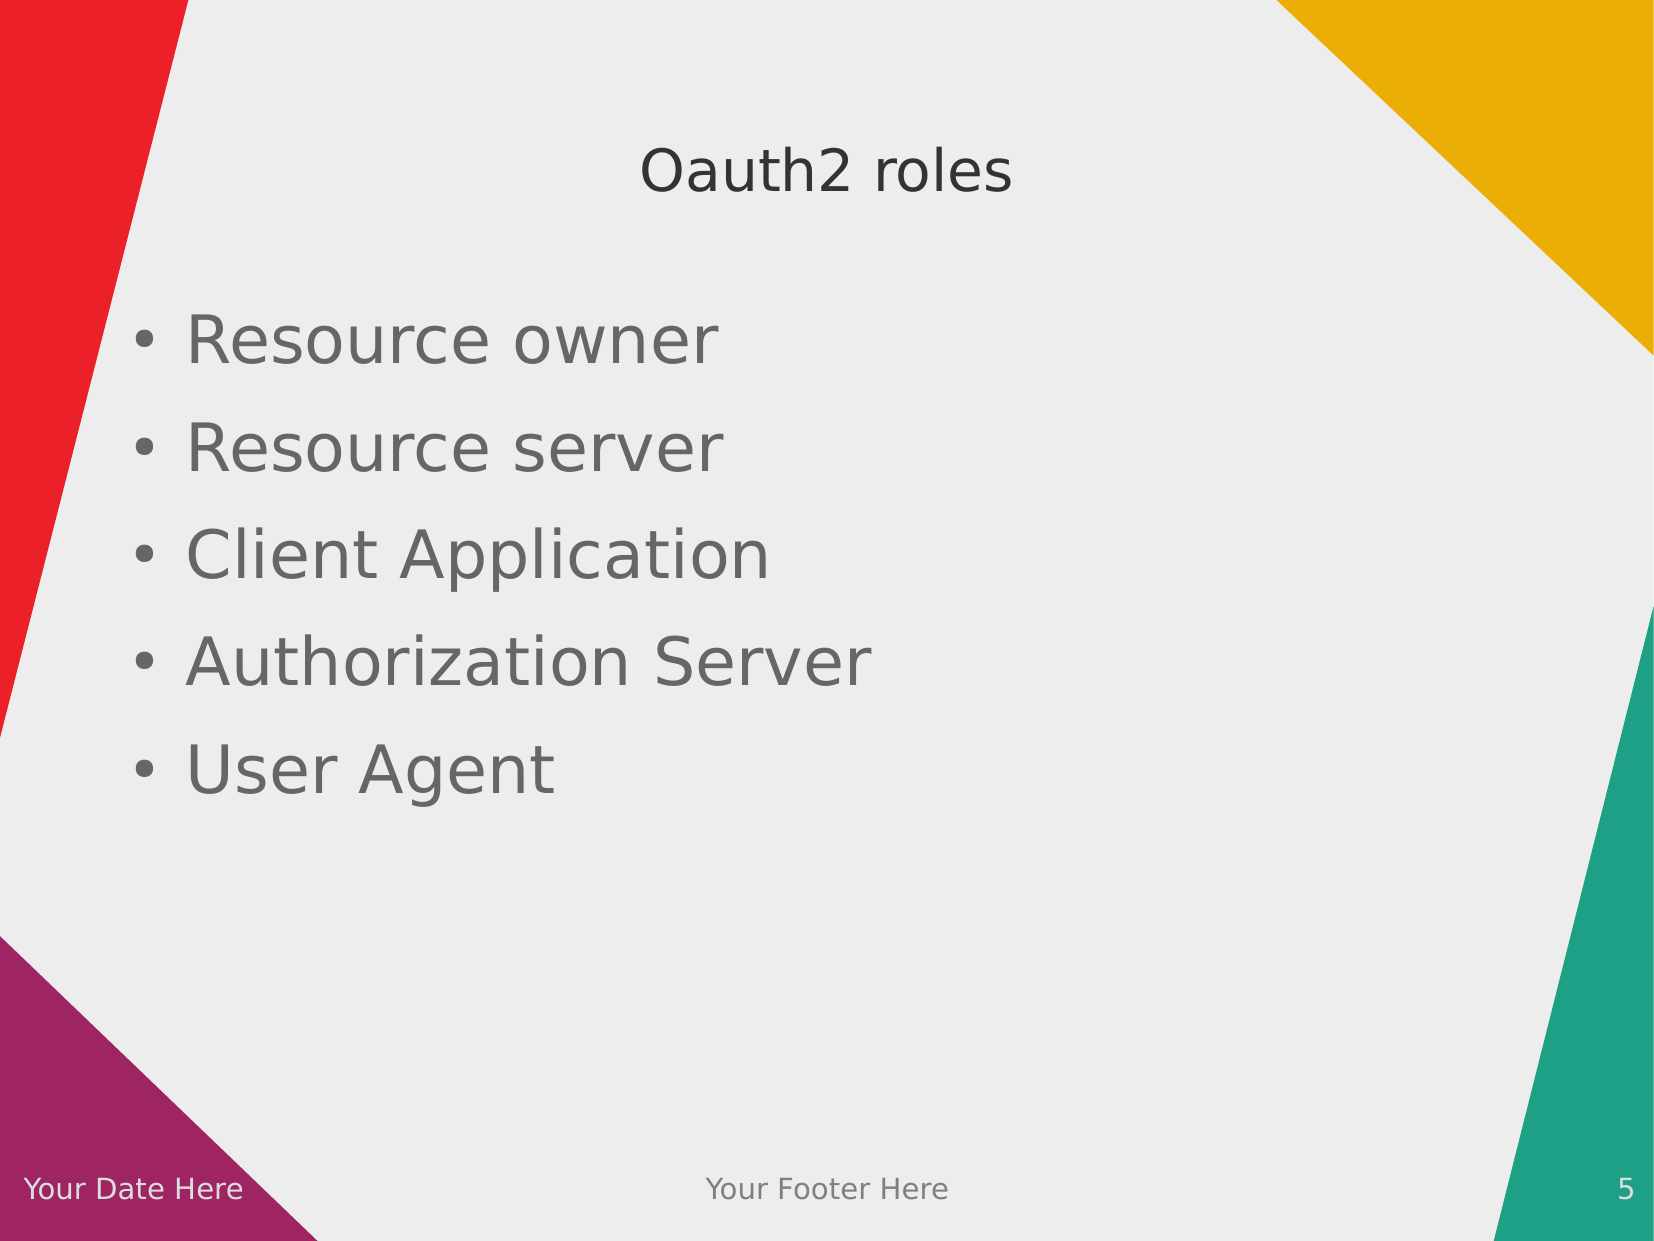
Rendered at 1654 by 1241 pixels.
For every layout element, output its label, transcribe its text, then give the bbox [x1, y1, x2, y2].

title Oauth2 roles [114, 73, 1539, 271]
list Resource owner Resource server Client Application Authorization Server User Agent [114, 302, 1539, 1033]
